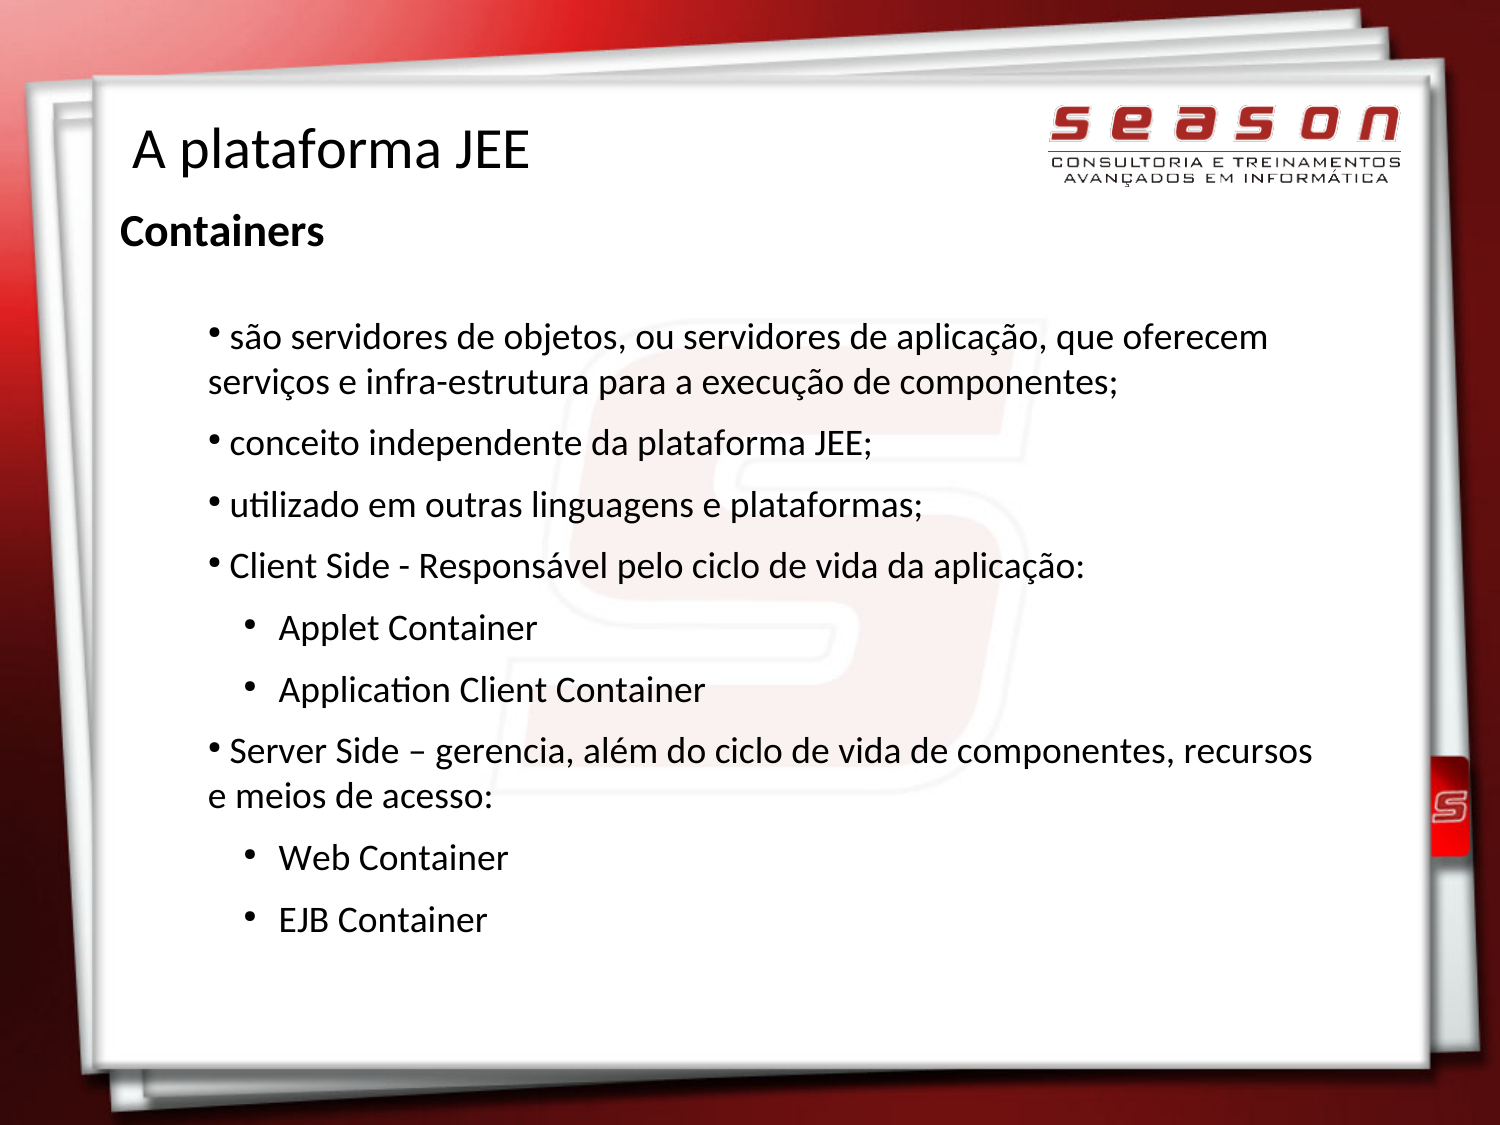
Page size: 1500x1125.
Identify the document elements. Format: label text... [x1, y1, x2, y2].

title A plataforma JEE [118, 33, 1394, 257]
text_box são servidores de objetos, ou servidores de aplicação, que oferecem serviços e infra-estrutura para a execução de componentes; conceito independente da plataforma JEE; utilizado em outras linguagens e plataformas; Client Side - Responsável pelo ciclo de vida da aplicação: Applet Container Application Client Container Server Side – gerencia, além do ciclo de vida de componentes, recursos e meios de acesso: Web Container EJB Container [207, 289, 1328, 963]
text_box Containers [119, 200, 1240, 256]
picture [0, 0, 1500, 1125]
